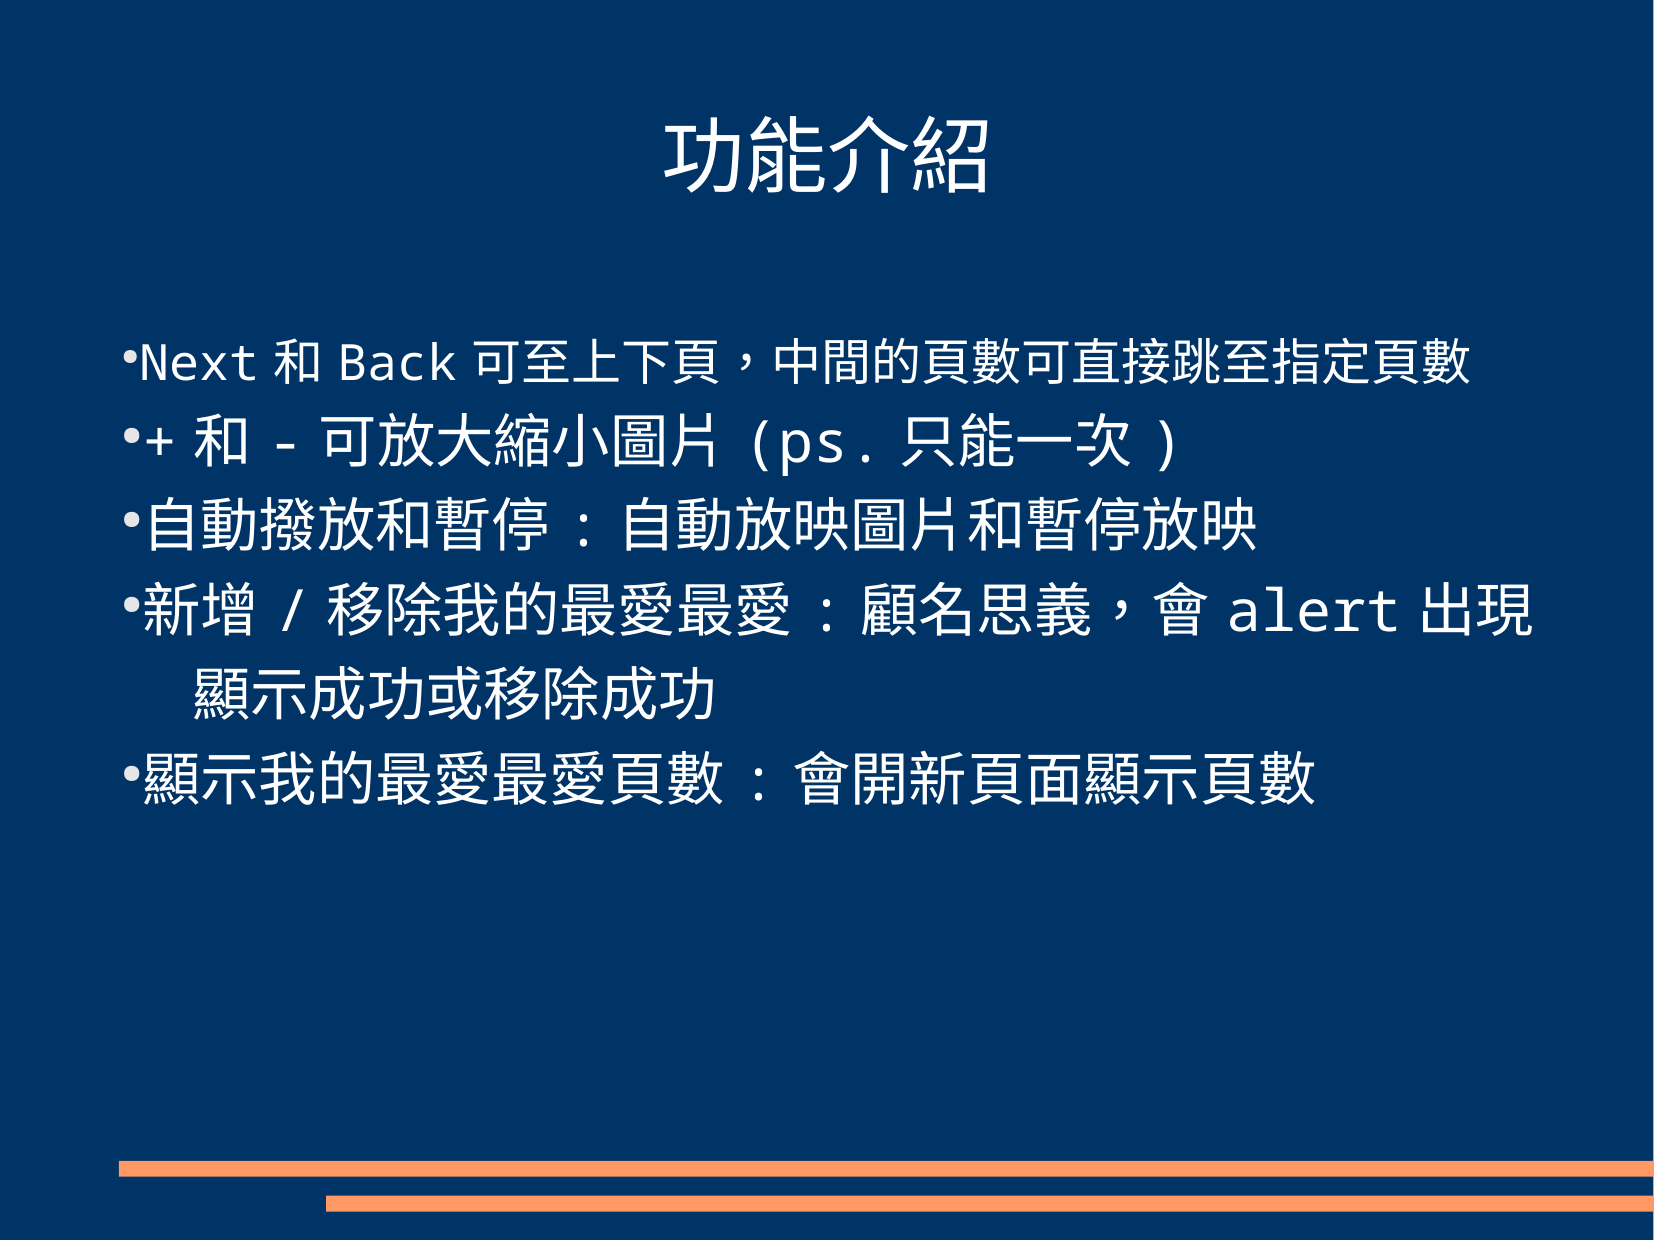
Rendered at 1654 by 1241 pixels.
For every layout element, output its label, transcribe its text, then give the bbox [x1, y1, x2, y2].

list Next和Back可至上下頁，中間的頁數可直接跳至指定頁數 +和-可放大縮小圖片(ps.只能一次) 自動撥放和暫停:自動放映圖片和暫停放映 新增/移除我的最愛最愛:顧名思義，會alert出現顯示成功或移除成功 顯示我的最愛最愛頁數:會開新頁面顯示頁數 [121, 322, 1561, 1132]
title 功能介紹 [121, 46, 1534, 254]
